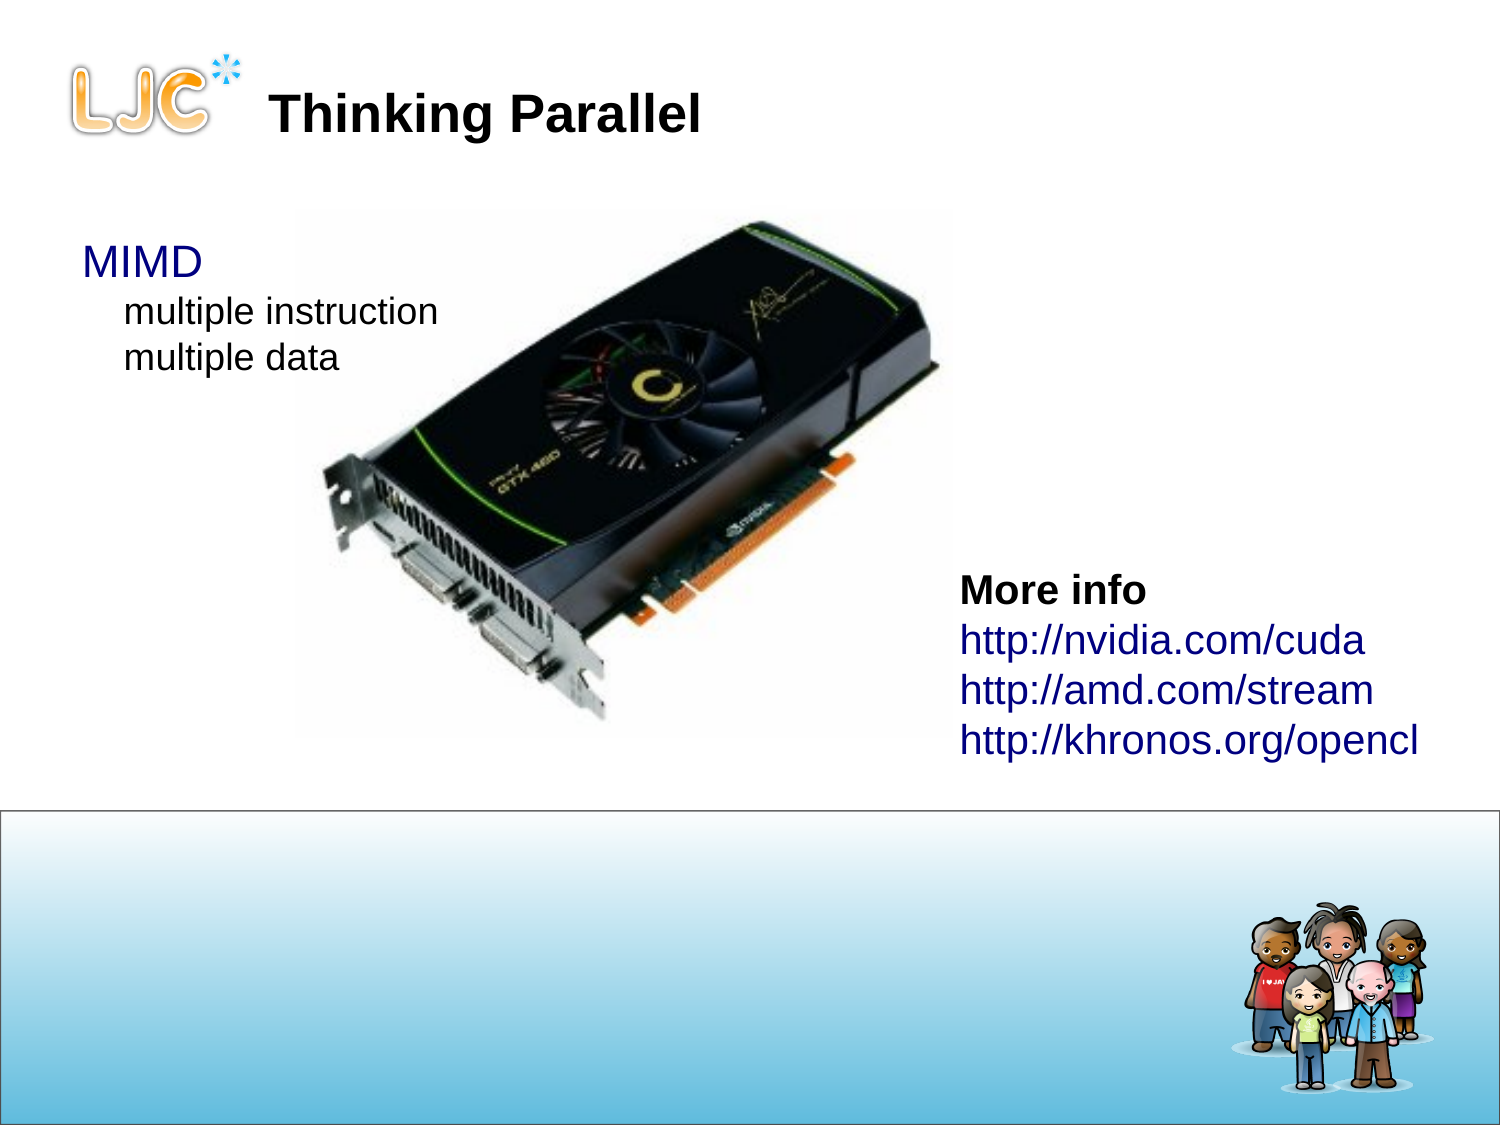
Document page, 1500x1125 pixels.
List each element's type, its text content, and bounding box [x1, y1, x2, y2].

picture [53, 43, 254, 143]
picture [295, 147, 953, 805]
title Thinking Parallel [253, 45, 1425, 176]
list More info http://nvidia.com/cuda http://amd.com/stream http://khronos.org/opencl [944, 555, 1477, 880]
list MIMD multiple instruction multiple data [15, 224, 473, 415]
picture [1220, 892, 1458, 1100]
